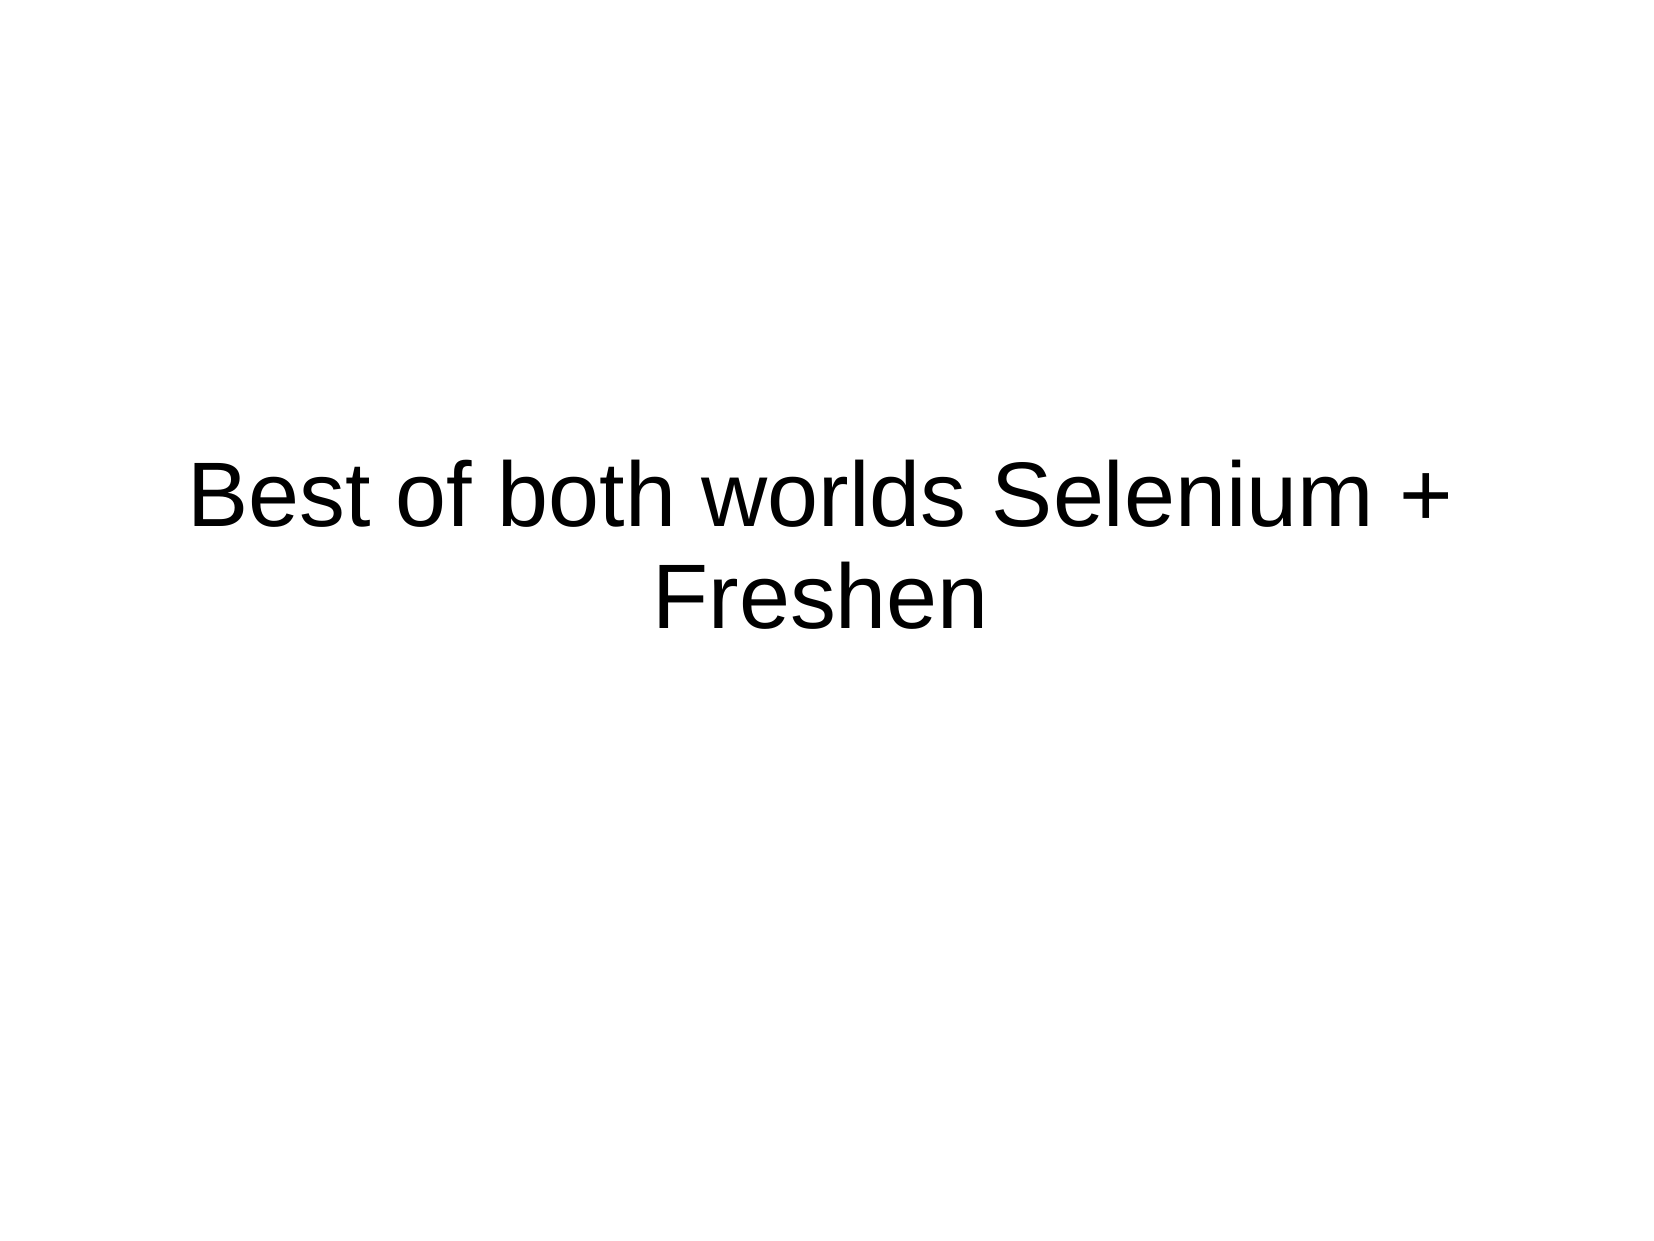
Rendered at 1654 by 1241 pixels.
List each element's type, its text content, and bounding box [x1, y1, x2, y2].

title Best of both worlds Selenium + Freshen [76, 442, 1565, 649]
